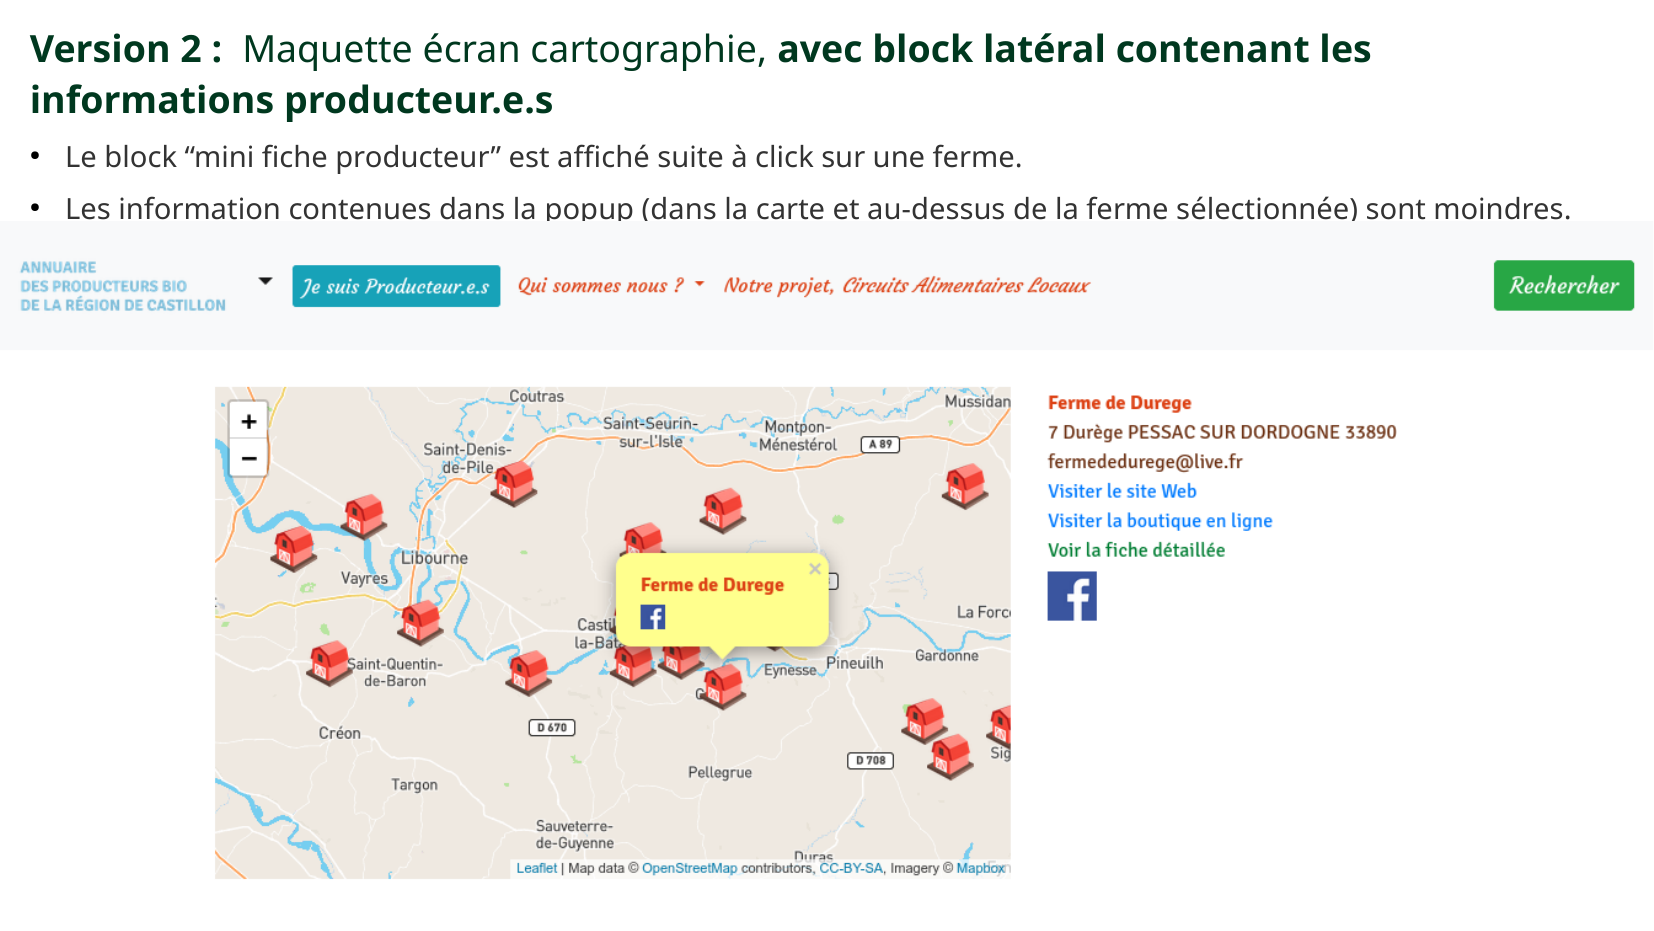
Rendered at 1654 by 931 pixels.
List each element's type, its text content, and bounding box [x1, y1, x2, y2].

picture [0, 221, 1654, 901]
text_box Version 2 : Maquette écran cartographie, avec block latéral contenant les informations producteur.e.s Le block “mini fiche producteur” est affiché suite à click sur une ferme. Les information contenues dans la popup (dans la carte et au-dessus de la ferme sélectionnée) sont moindres. [15, 15, 1606, 221]
